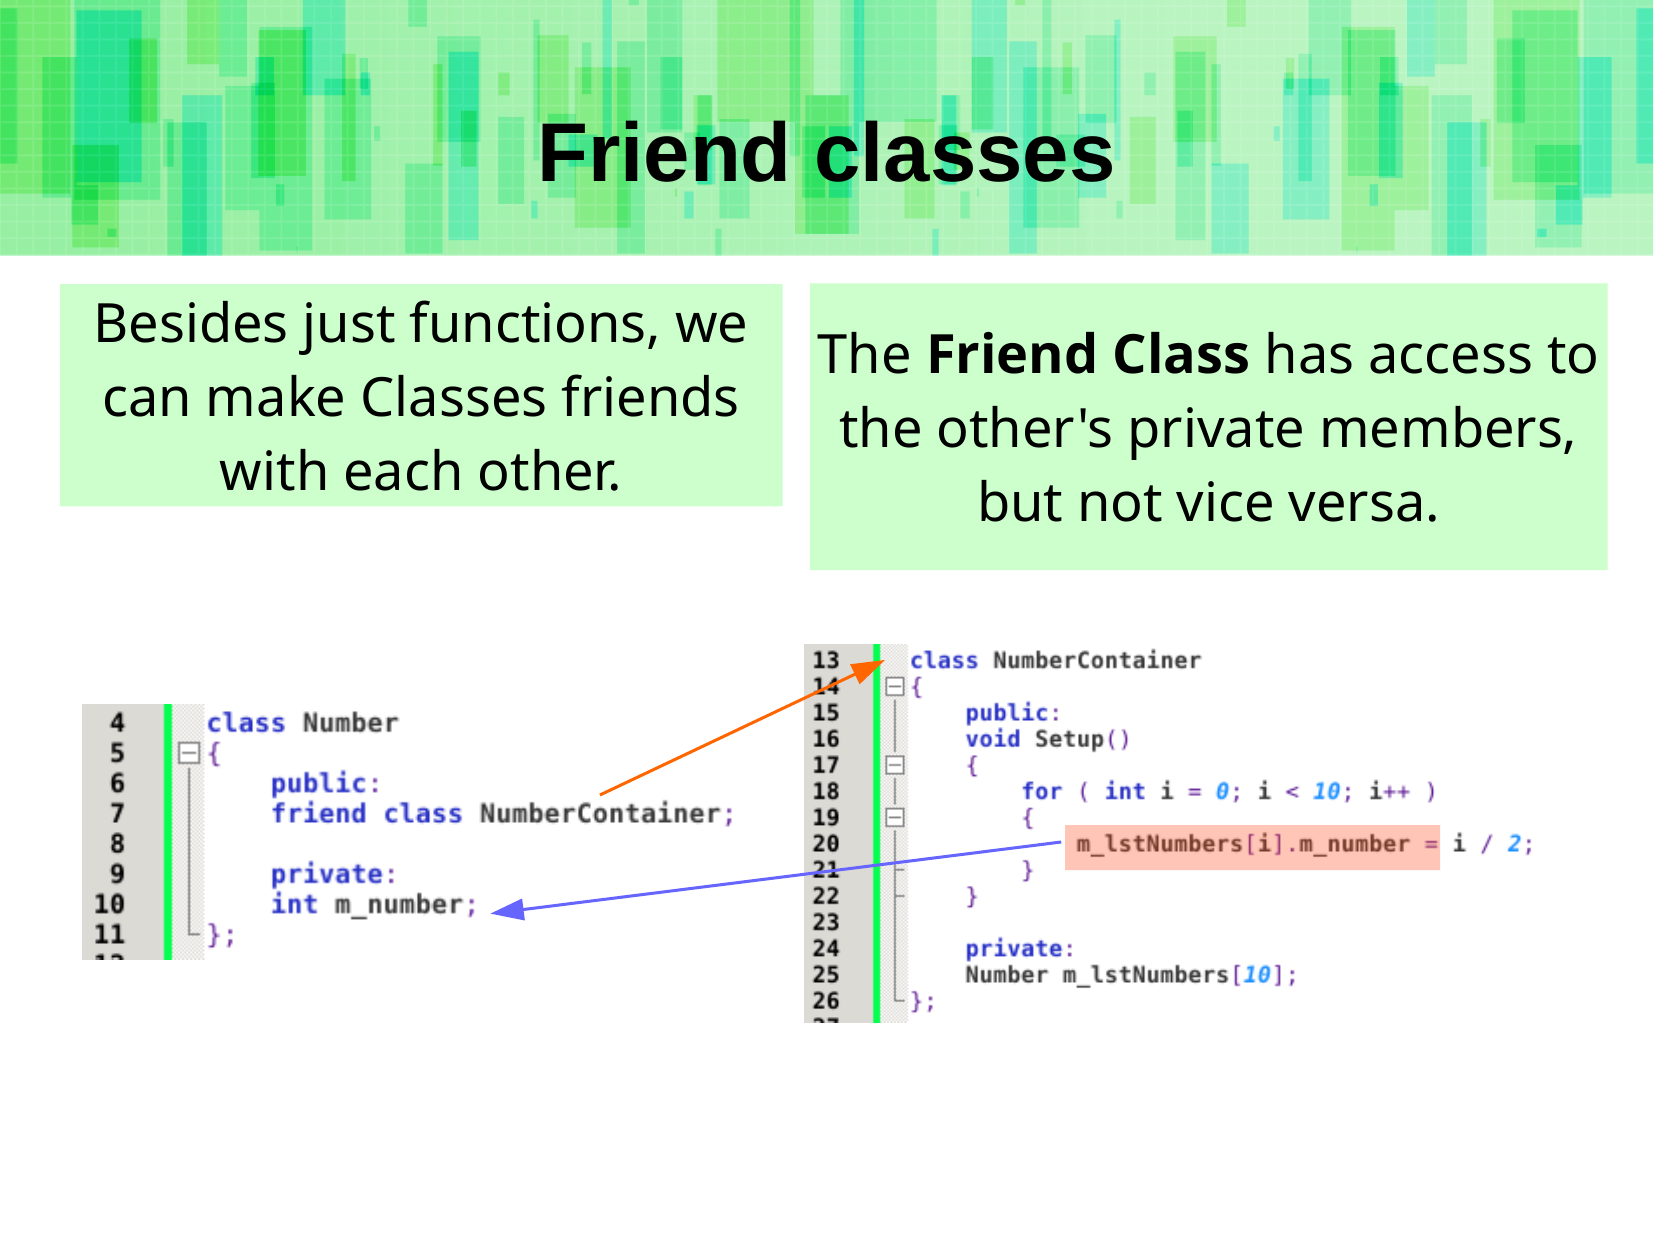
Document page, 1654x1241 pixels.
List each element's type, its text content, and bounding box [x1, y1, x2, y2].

text_box The Friend Class has access to the other's private members, but not vice versa. [810, 283, 1608, 571]
picture [0, 0, 1654, 1241]
text_box [1065, 825, 1441, 871]
text_box Besides just functions, we can make Classes friends with each other. [60, 300, 783, 491]
title Friend classes [82, 49, 1571, 257]
